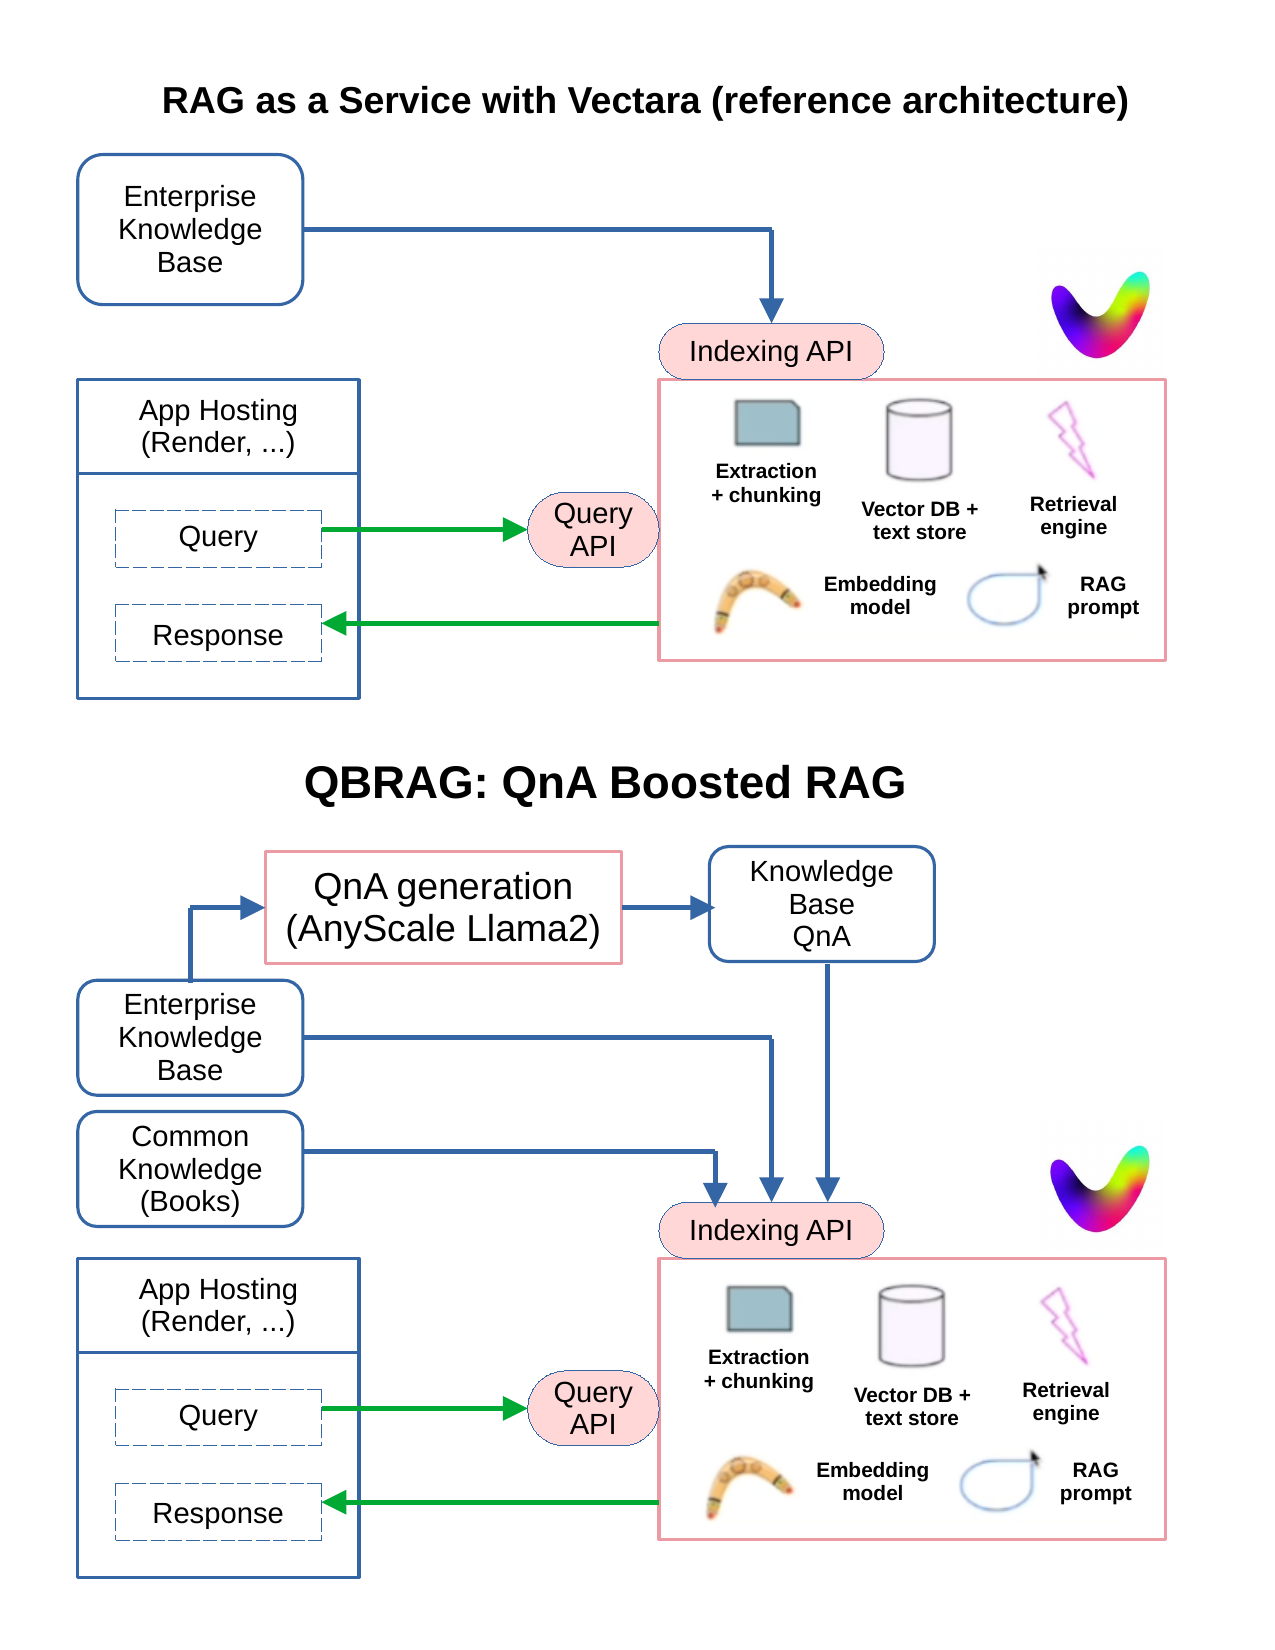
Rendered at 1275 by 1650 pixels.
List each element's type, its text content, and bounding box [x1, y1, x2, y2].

text_box Embedding model [801, 1451, 945, 1513]
text_box App Hosting (Render, ...) [77, 379, 360, 473]
text_box Extraction + chunking [688, 1338, 829, 1400]
text_box App Hosting (Render, ...) [77, 1258, 360, 1352]
text_box Enterprise Knowledge Base [77, 154, 303, 305]
text_box Embedding model [809, 565, 952, 627]
text_box [659, 1258, 1166, 1540]
text_box Vector DB + text store [846, 490, 994, 552]
text_box Indexing API [658, 323, 885, 380]
text_box Retrieval engine [1007, 1371, 1125, 1433]
text_box Vector DB + text store [838, 1376, 986, 1438]
text_box Knowledge Base QnA [709, 846, 935, 962]
text_box [659, 379, 1166, 661]
text_box QBRAG: QnA Boosted RAG [288, 749, 922, 816]
text_box Retrieval engine [1015, 485, 1133, 547]
picture [699, 1277, 1121, 1527]
text_box Enterprise Knowledge Base [77, 980, 303, 1096]
text_box RAG prompt [1045, 1451, 1147, 1513]
text_box Query API [527, 492, 660, 568]
text_box RAG as a Service with Vectara (reference architecture) [147, 71, 1145, 129]
text_box Query Response [77, 1352, 360, 1578]
text_box Extraction + chunking [696, 452, 837, 515]
text_box QnA generation (AnyScale Llama2) [265, 851, 622, 964]
picture [1033, 1120, 1165, 1252]
text_box Query API [527, 1370, 660, 1446]
text_box Common Knowledge (Books) [77, 1111, 303, 1227]
picture [1034, 246, 1165, 378]
picture [707, 391, 1128, 641]
text_box Indexing API [658, 1202, 885, 1259]
text_box RAG prompt [1052, 565, 1155, 627]
text_box Query Response [77, 473, 360, 699]
